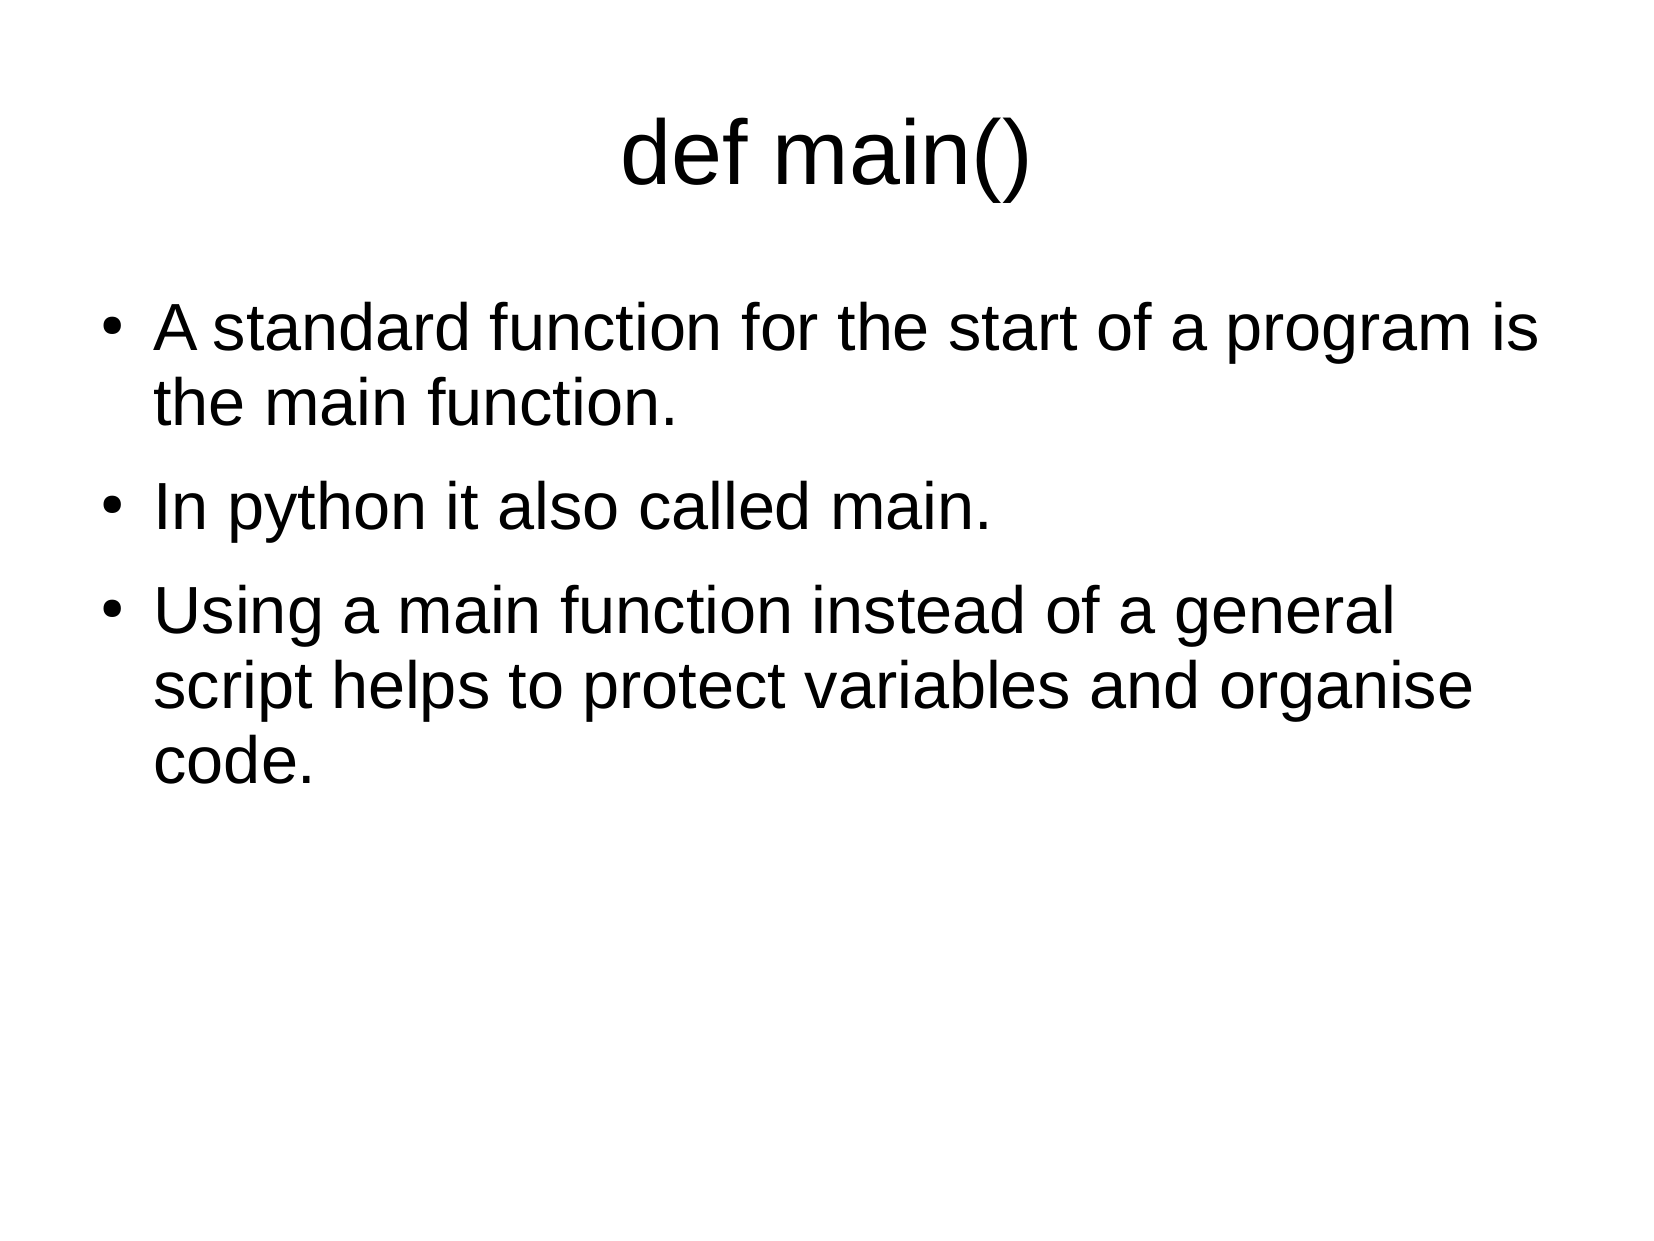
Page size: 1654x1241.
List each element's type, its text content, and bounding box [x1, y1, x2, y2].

title def main() [82, 49, 1571, 257]
list A standard function for the start of a program is the main function. In python it also called main. Using a main function instead of a general script helps to protect variables and organise code. [82, 290, 1571, 1010]
